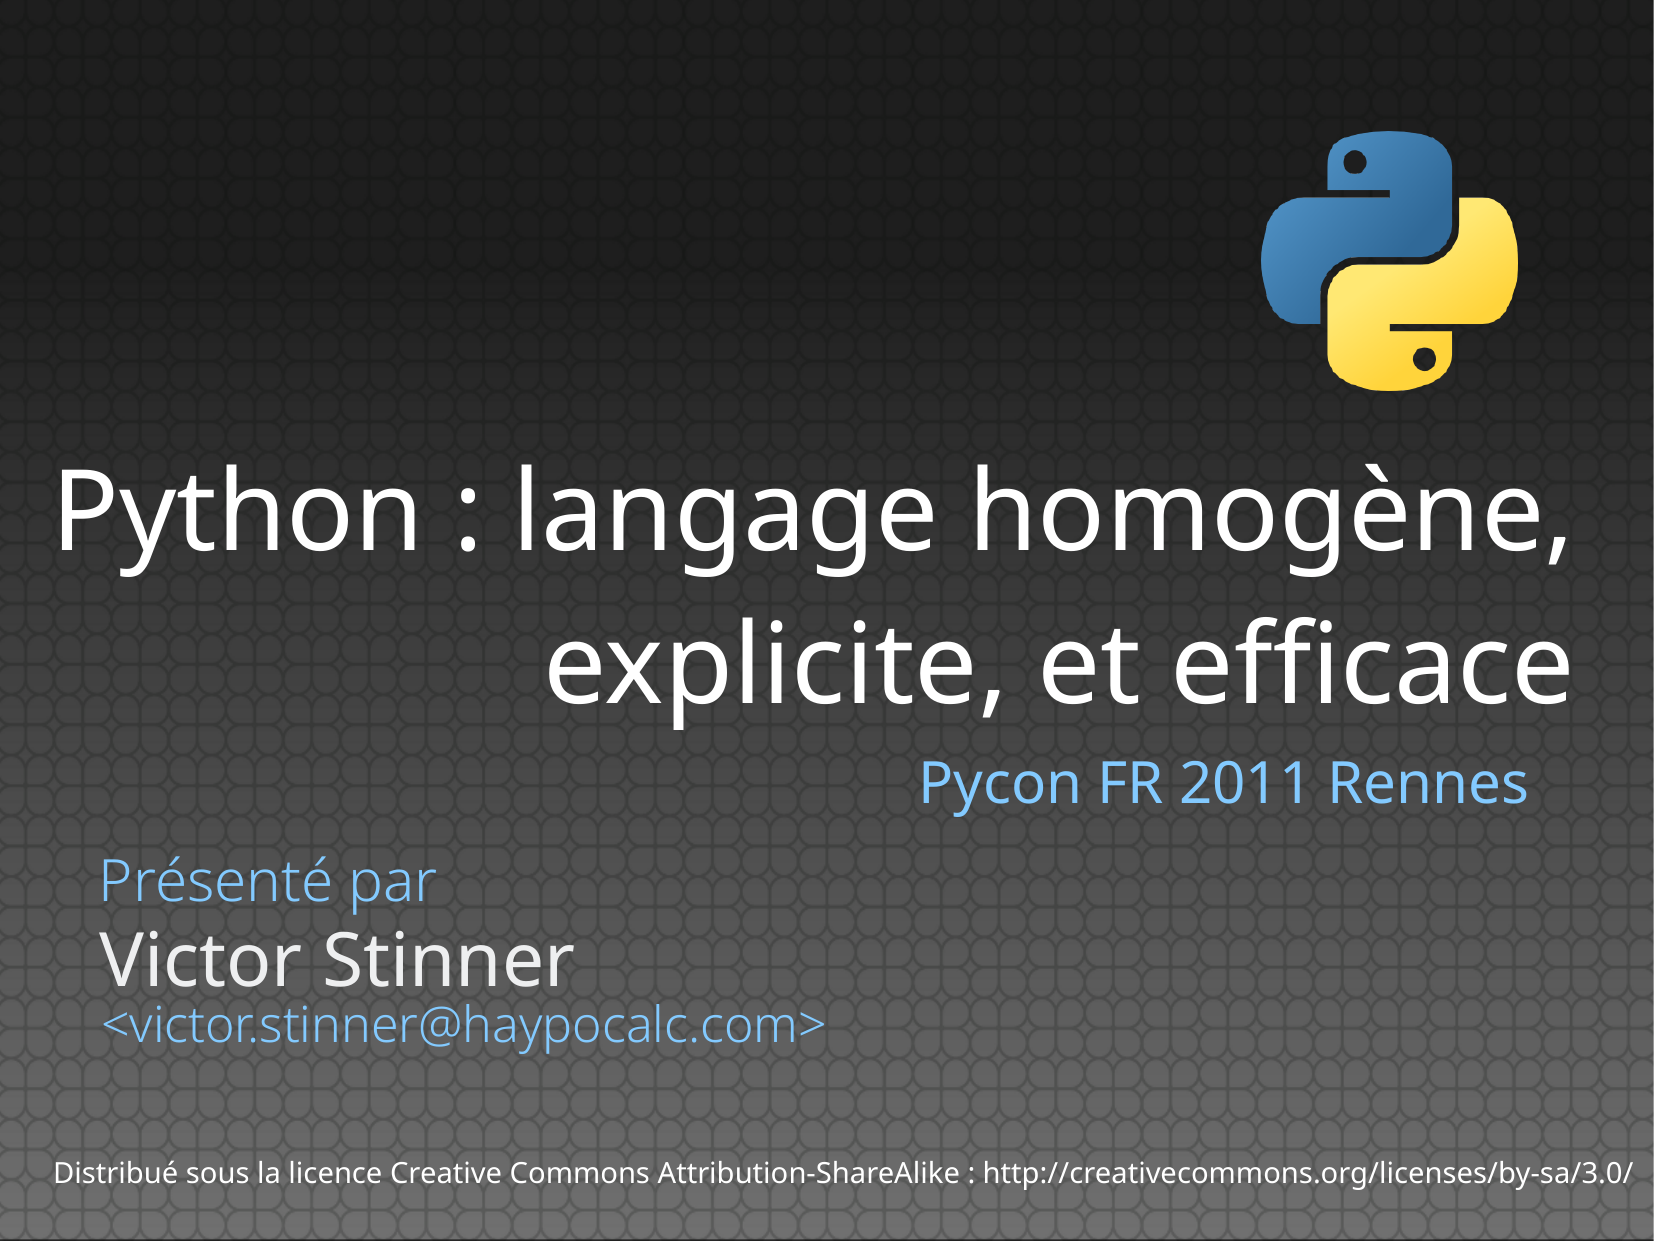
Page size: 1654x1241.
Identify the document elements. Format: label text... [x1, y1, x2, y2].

subtitle Pycon FR 2011 Rennes [183, 743, 1530, 819]
text_box Présenté par [84, 831, 460, 912]
text_box Python : langage homogène, explicite, et efficace [79, 422, 1548, 689]
text_box Distribué sous la licence Creative Commons Attribution-ShareAlike : http://creativecommons.org/licenses/by-sa/3.0/ [64, 1144, 1624, 1226]
text_box Victor Stinner [84, 898, 836, 998]
picture [0, 0, 1654, 1241]
text_box <victor.stinner@haypocalc.com> [86, 981, 894, 1053]
